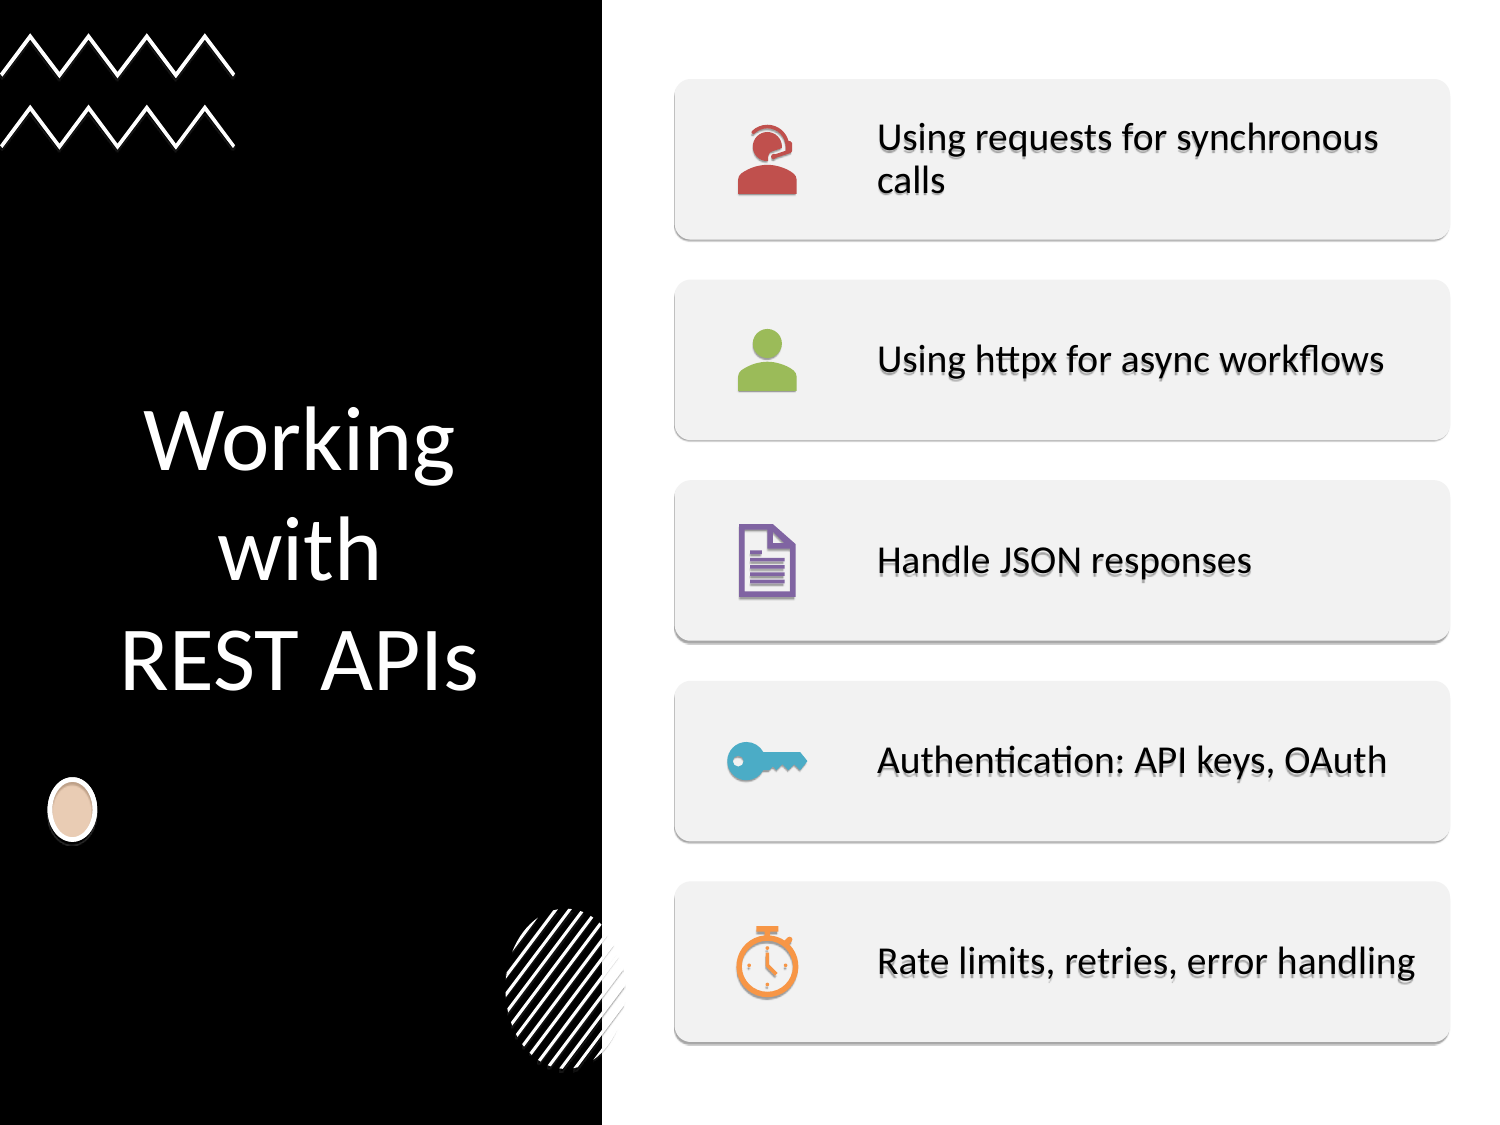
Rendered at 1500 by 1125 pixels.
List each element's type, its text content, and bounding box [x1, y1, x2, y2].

text_box [674, 480, 860, 641]
text_box Handle JSON responses [860, 480, 1451, 641]
text_box Using requests for synchronous calls [860, 79, 1451, 240]
title Working with REST APIs [103, 196, 497, 892]
text_box Authentication: API keys, OAuth [860, 680, 1451, 842]
text_box [0, 0, 626, 1125]
text_box [674, 881, 860, 1042]
text_box Using httpx for async workflows [860, 279, 1451, 441]
text_box [674, 279, 860, 441]
text_box [674, 79, 860, 240]
text_box [674, 680, 860, 842]
text_box Rate limits, retries, error handling [860, 881, 1451, 1042]
